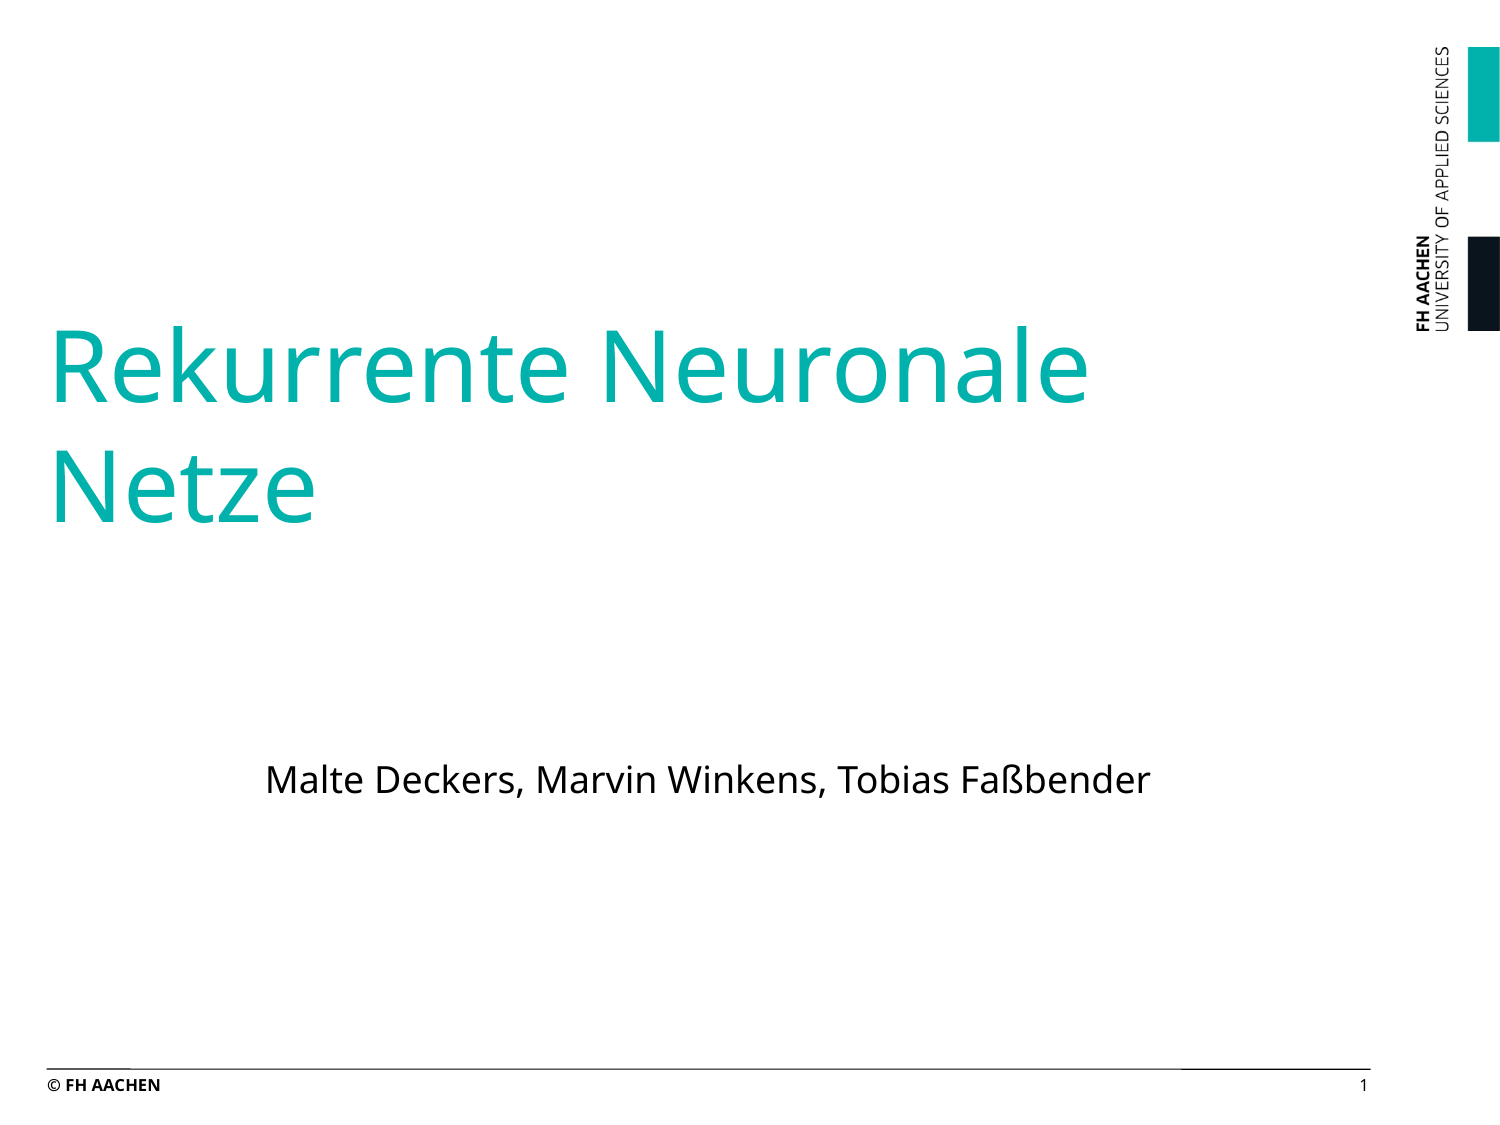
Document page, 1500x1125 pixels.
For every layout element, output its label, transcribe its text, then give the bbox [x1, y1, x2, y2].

title Rekurrente Neuronale Netze [47, 302, 1371, 717]
text_box <number> [1319, 1074, 1369, 1095]
subtitle Malte Deckers, Marvin Winkens, Tobias Faßbender [47, 755, 1371, 993]
picture [1404, 47, 1500, 331]
text_box © FH AACHEN [47, 1074, 988, 1095]
